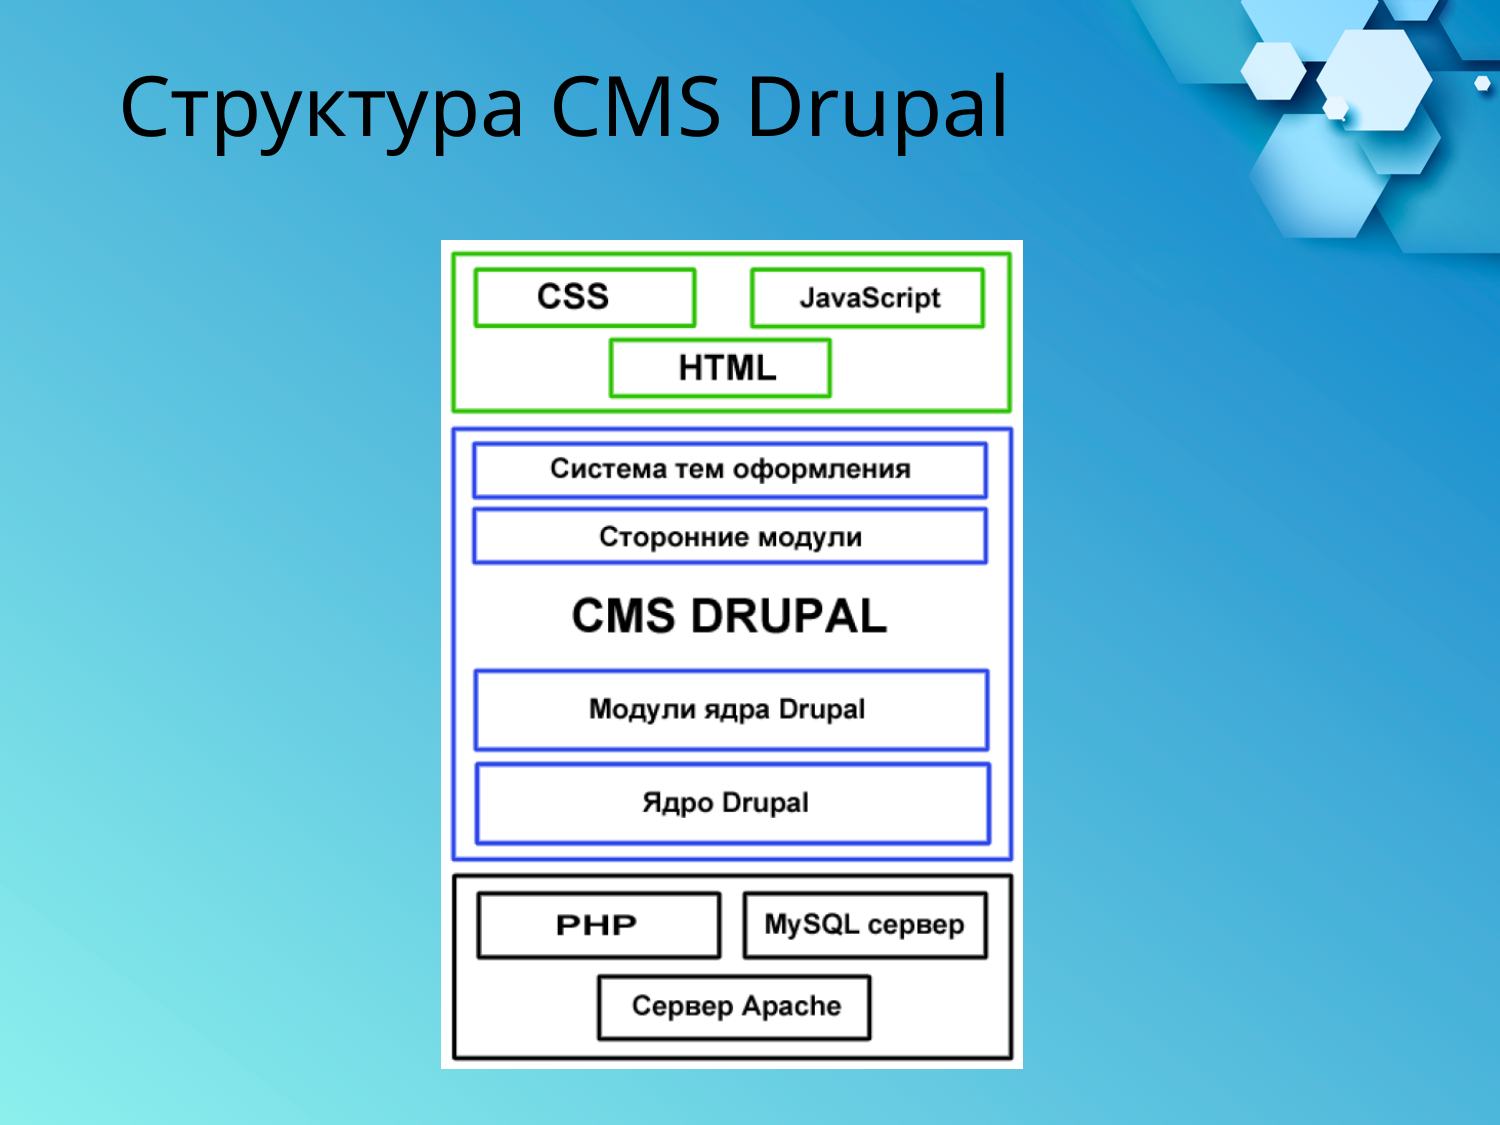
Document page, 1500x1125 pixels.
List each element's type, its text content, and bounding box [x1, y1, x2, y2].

title Структура CMS Drupal [103, 0, 1397, 220]
picture [441, 240, 1023, 1069]
